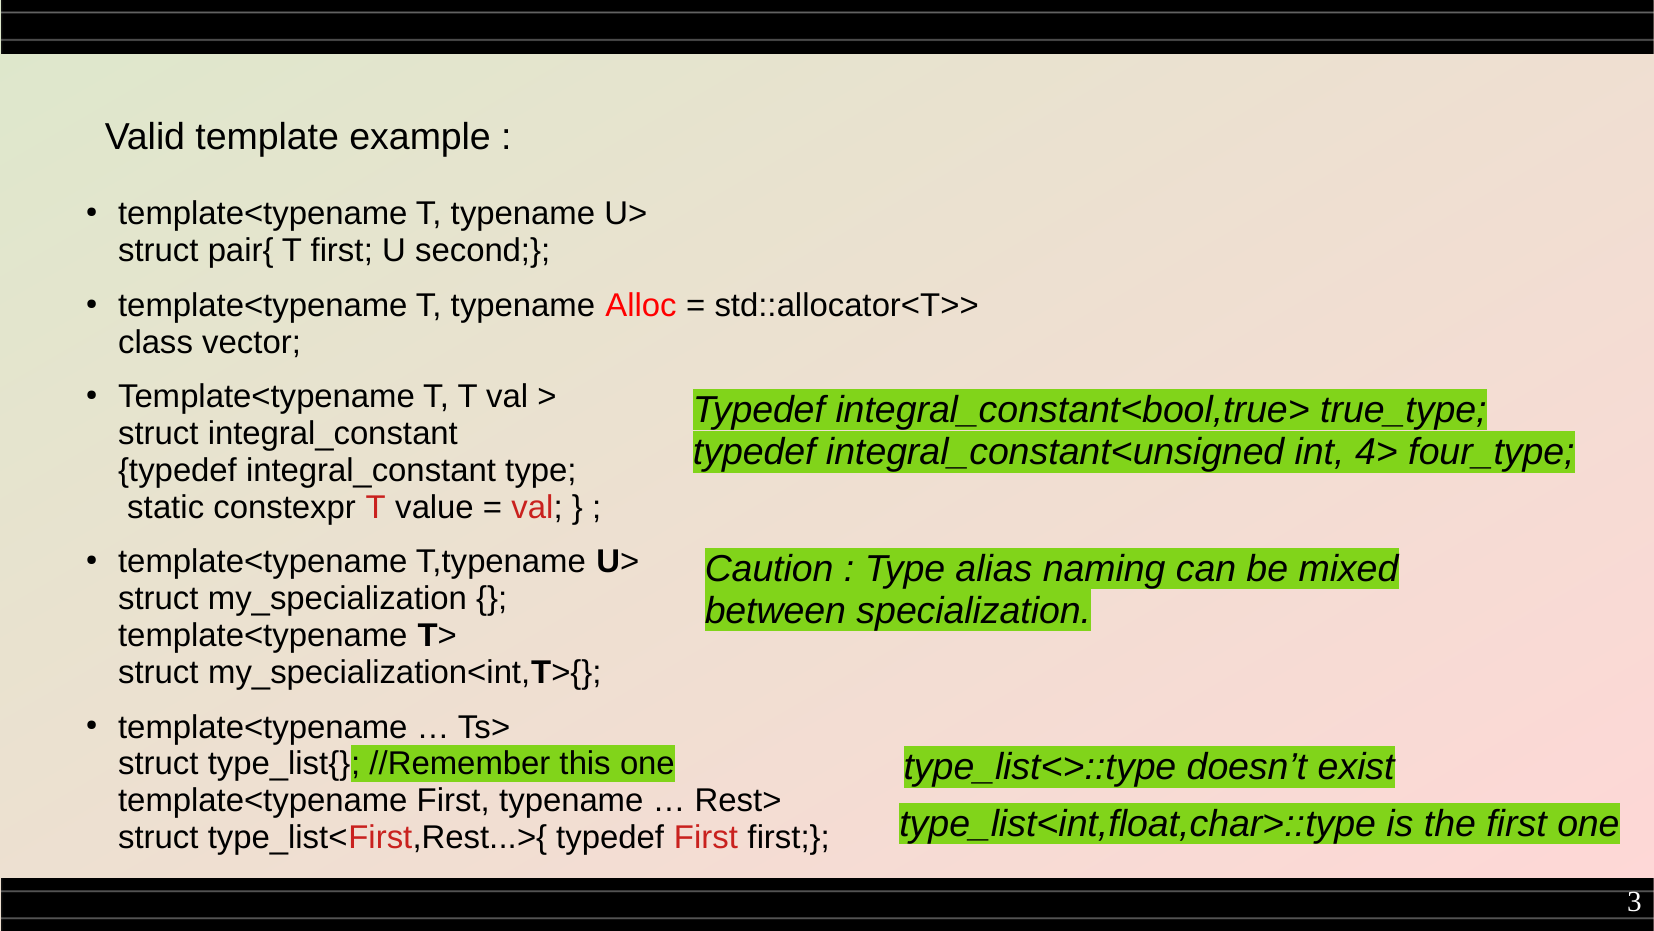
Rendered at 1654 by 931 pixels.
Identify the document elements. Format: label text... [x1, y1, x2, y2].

picture [1, 878, 1654, 931]
text_box type_list<>::type doesn’t exist [888, 738, 1411, 795]
text_box Caution : Type alias naming can be mixed between specialization. [690, 540, 1414, 639]
text_box Typedef integral_constant<bool,true> true_type; typedef integral_constant<unsigned int, 4> four_type; [678, 381, 1591, 481]
text_box Valid template example : [90, 108, 1606, 166]
text_box type_list<int,float,char>::type is the first one [884, 795, 1636, 852]
list template<typename T, typename U> struct pair{ T first; U second;}; template<typename T, typename Alloc = std::allocator<T>> class vector; Template<typename T, T val > struct integral_constant {typedef integral_constant type; static constexpr T value = val; } ; template<typename T,typename U> struct my_specialization {}; template<typename T> struct my_specialization<int,T>{}; template<typename … Ts> struct type_list{}; //Remember this one template<typename First, typename … Rest> struct type_list<First,Rest...>{ typedef First first;}; [75, 195, 1564, 863]
picture [1, 0, 1654, 54]
